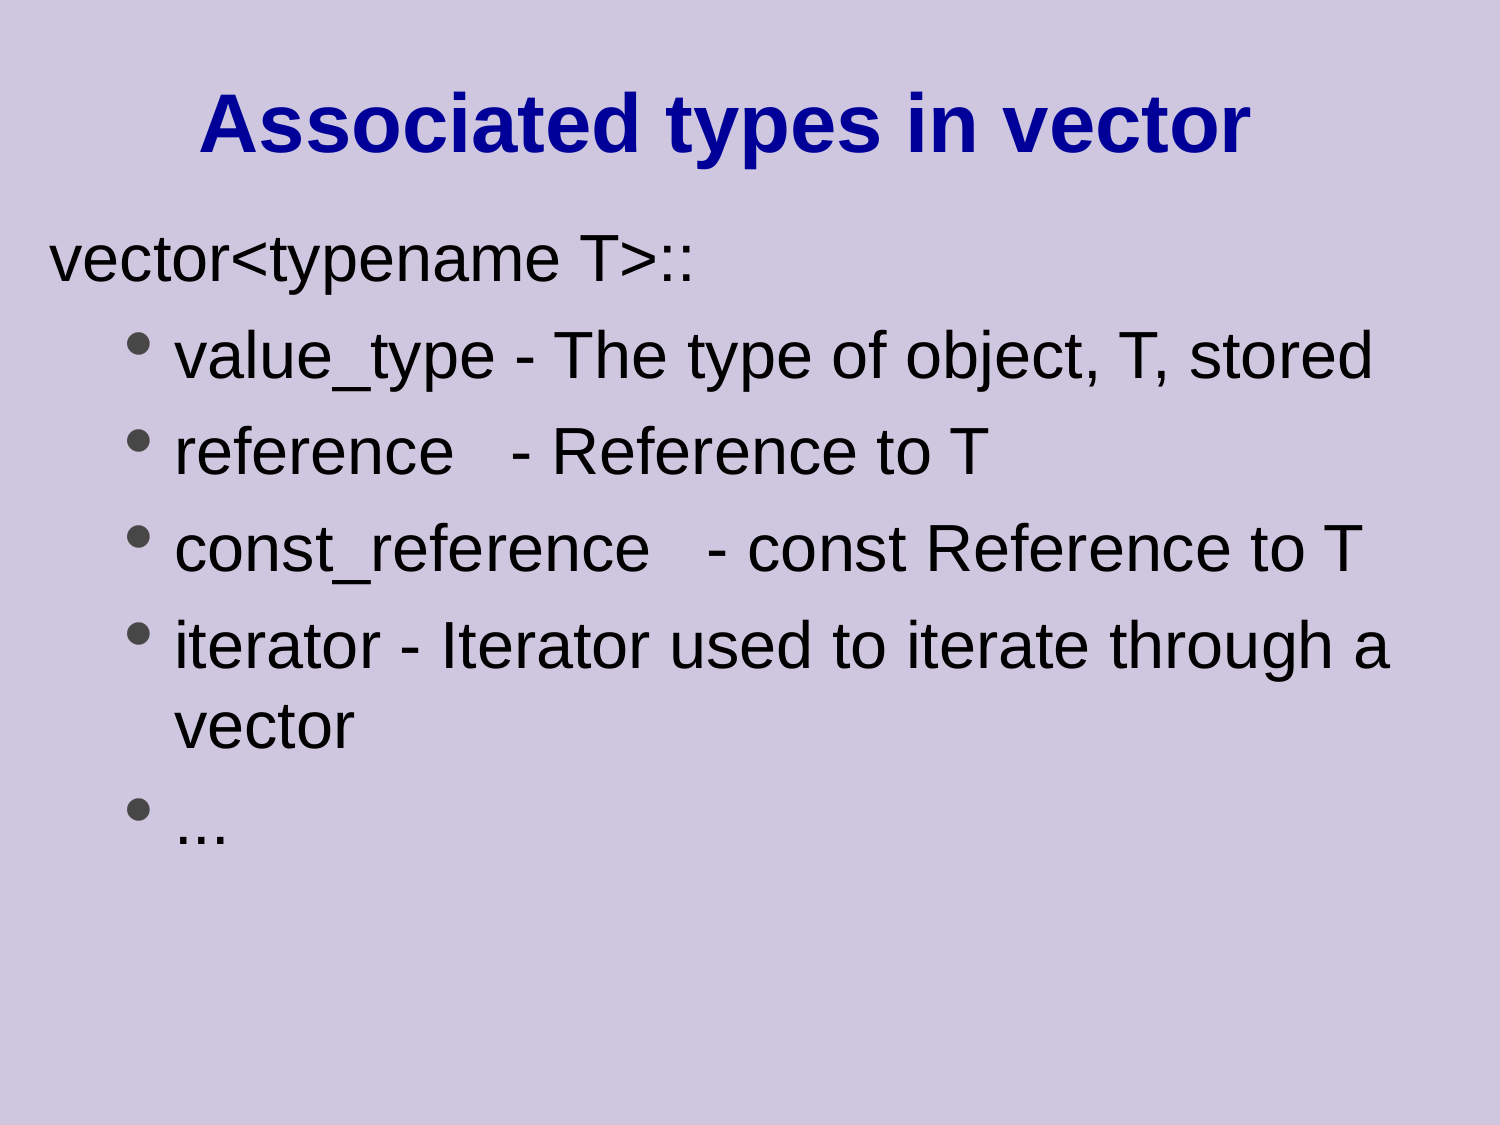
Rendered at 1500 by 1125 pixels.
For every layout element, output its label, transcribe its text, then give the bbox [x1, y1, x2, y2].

list vector<typename T>:: value_type - The type of object, T, stored reference - Reference to T const_reference - const Reference to T iterator - Iterator used to iterate through a vector ... [49, 215, 1468, 859]
title Associated types in vector [198, 24, 1468, 213]
